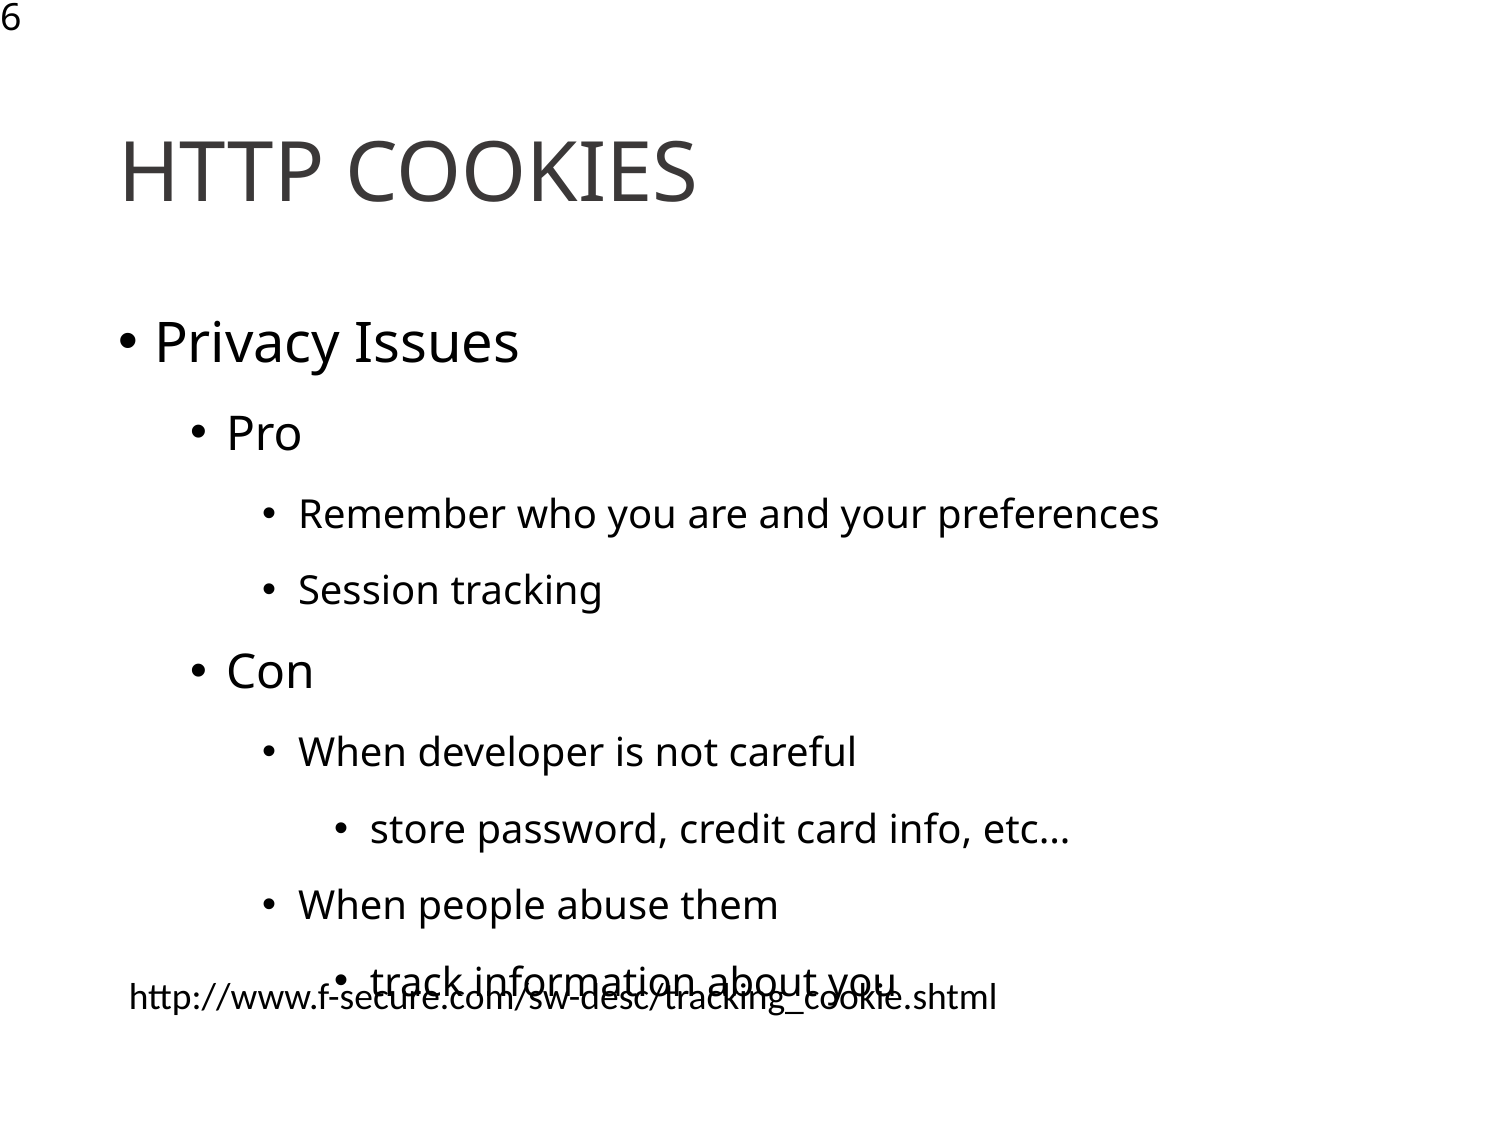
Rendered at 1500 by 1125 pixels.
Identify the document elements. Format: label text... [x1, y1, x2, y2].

title HTTP COOKIES [103, 59, 1397, 278]
list Privacy Issues Pro Remember who you are and your preferences Session tracking Con When developer is not careful store password, credit card info, etc… When people abuse them track information about you [103, 299, 1397, 1014]
text_box http://www.f-secure.com/sw-desc/tracking_cookie.shtml [114, 964, 1213, 1025]
